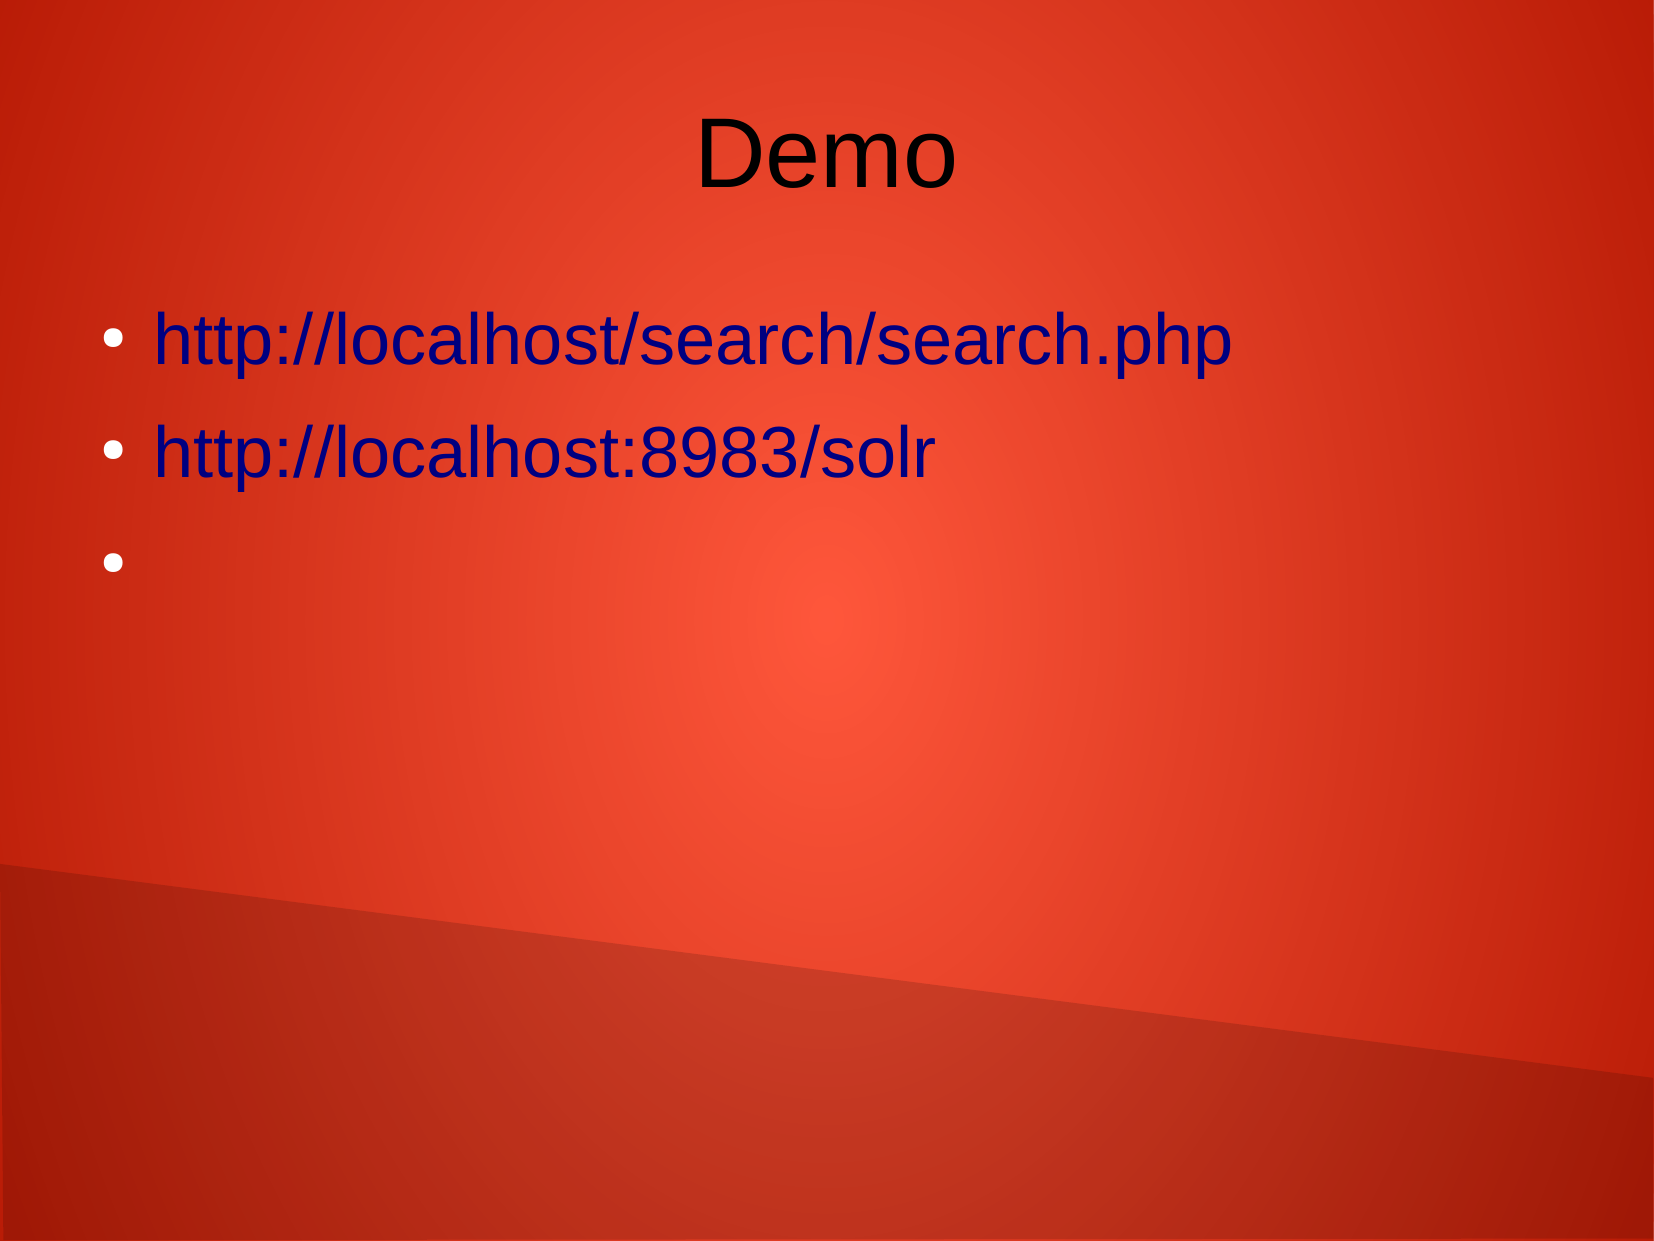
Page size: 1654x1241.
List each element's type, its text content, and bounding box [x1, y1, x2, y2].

title Demo [82, 49, 1571, 257]
list http://localhost/search/search.php http://localhost:8983/solr [82, 299, 1571, 1019]
